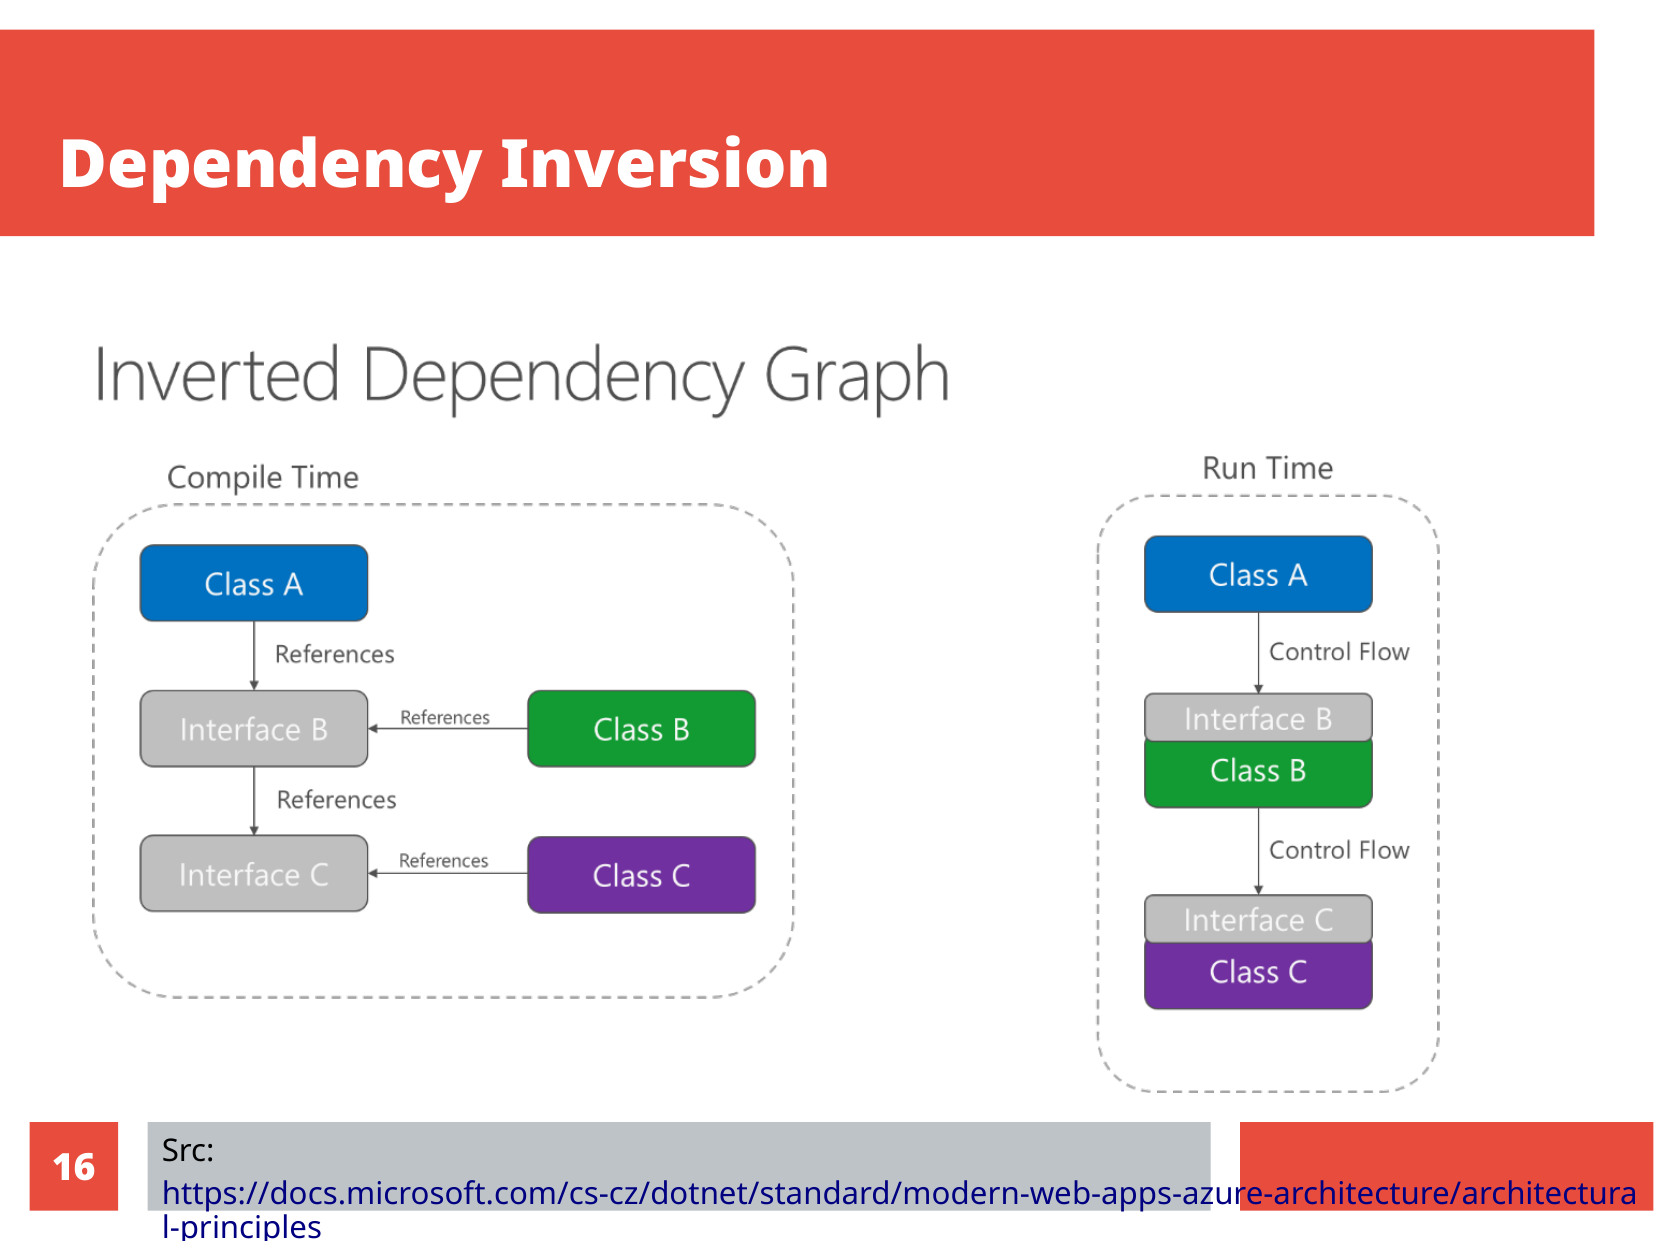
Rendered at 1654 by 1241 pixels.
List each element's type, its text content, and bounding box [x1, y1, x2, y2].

picture [74, 324, 1550, 1093]
title Dependency Inversion [59, 59, 1595, 207]
text_box Src: https://docs.microsoft.com/cs-cz/dotnet/standard/modern-web-apps-azure-architecture/architectural-principles [147, 1121, 1654, 1231]
